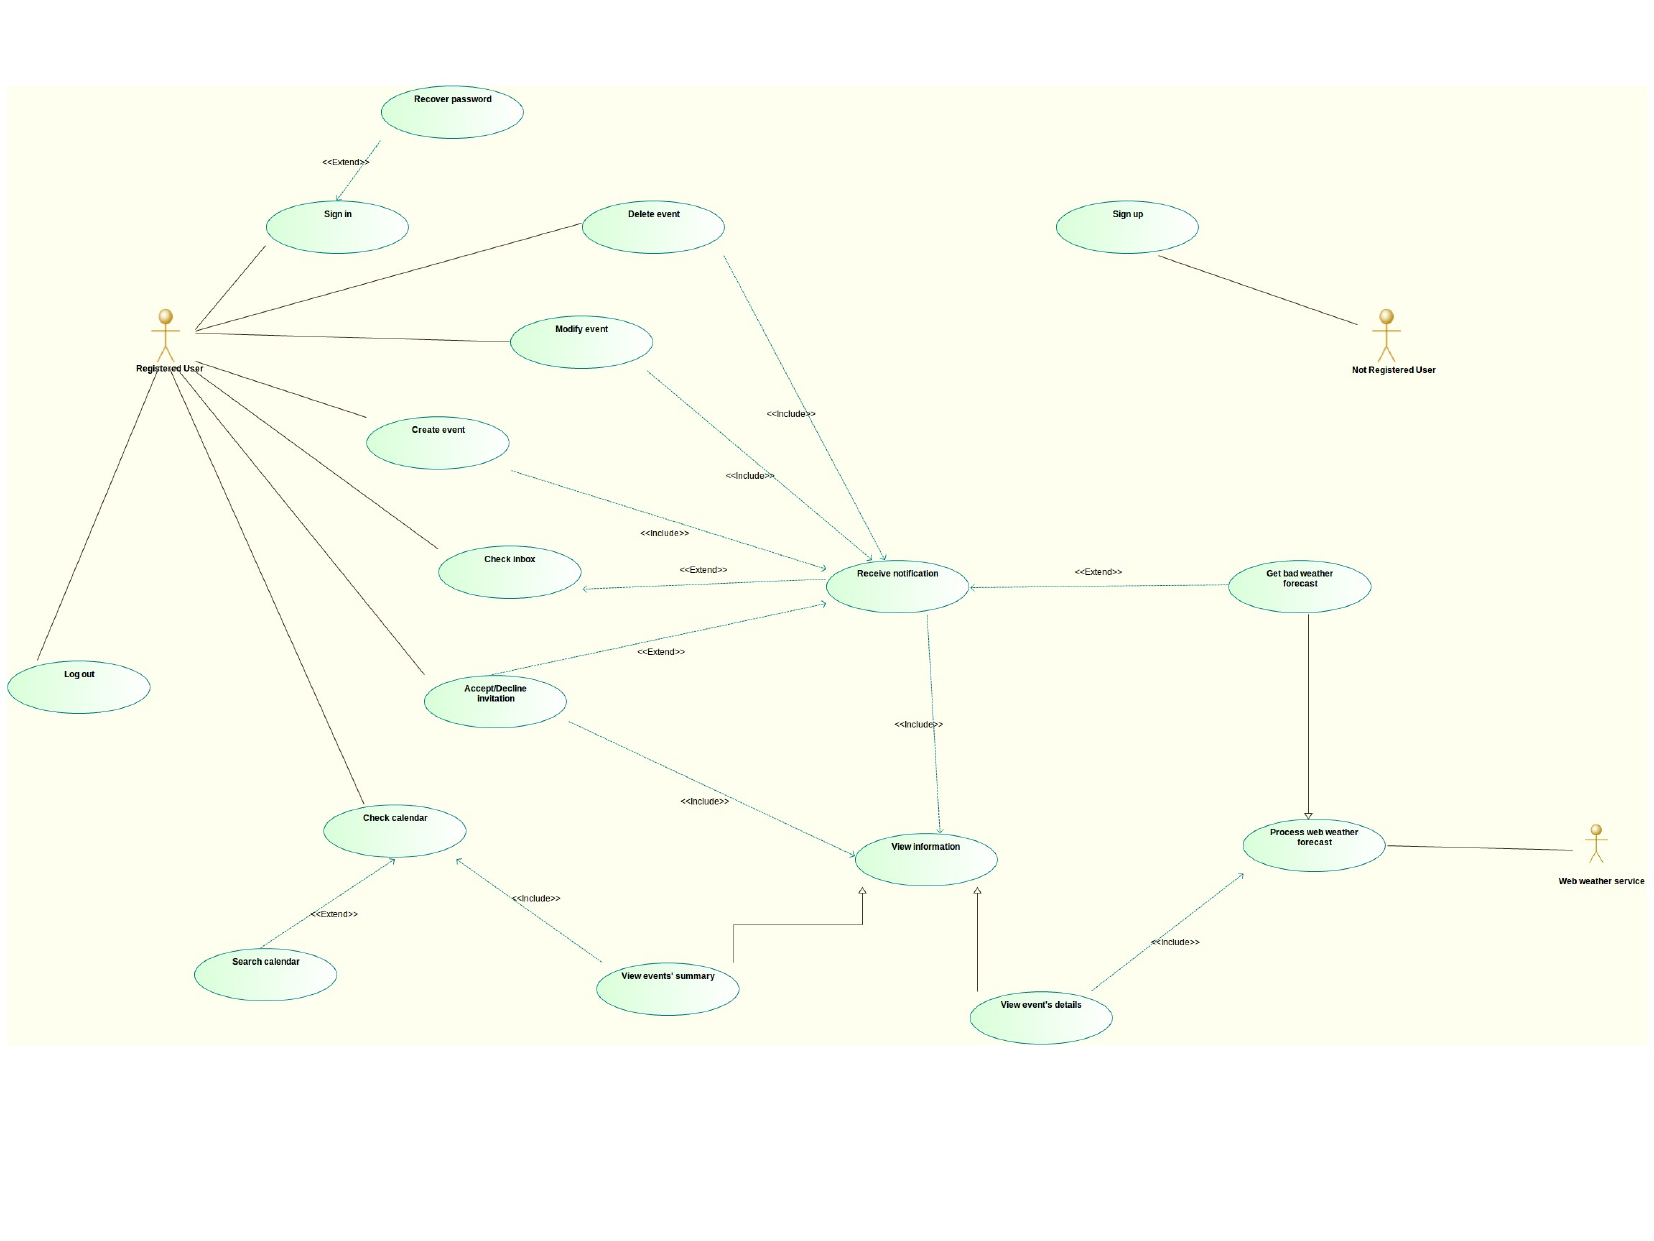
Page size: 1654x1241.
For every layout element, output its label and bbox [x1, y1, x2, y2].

picture [0, 78, 1654, 1052]
